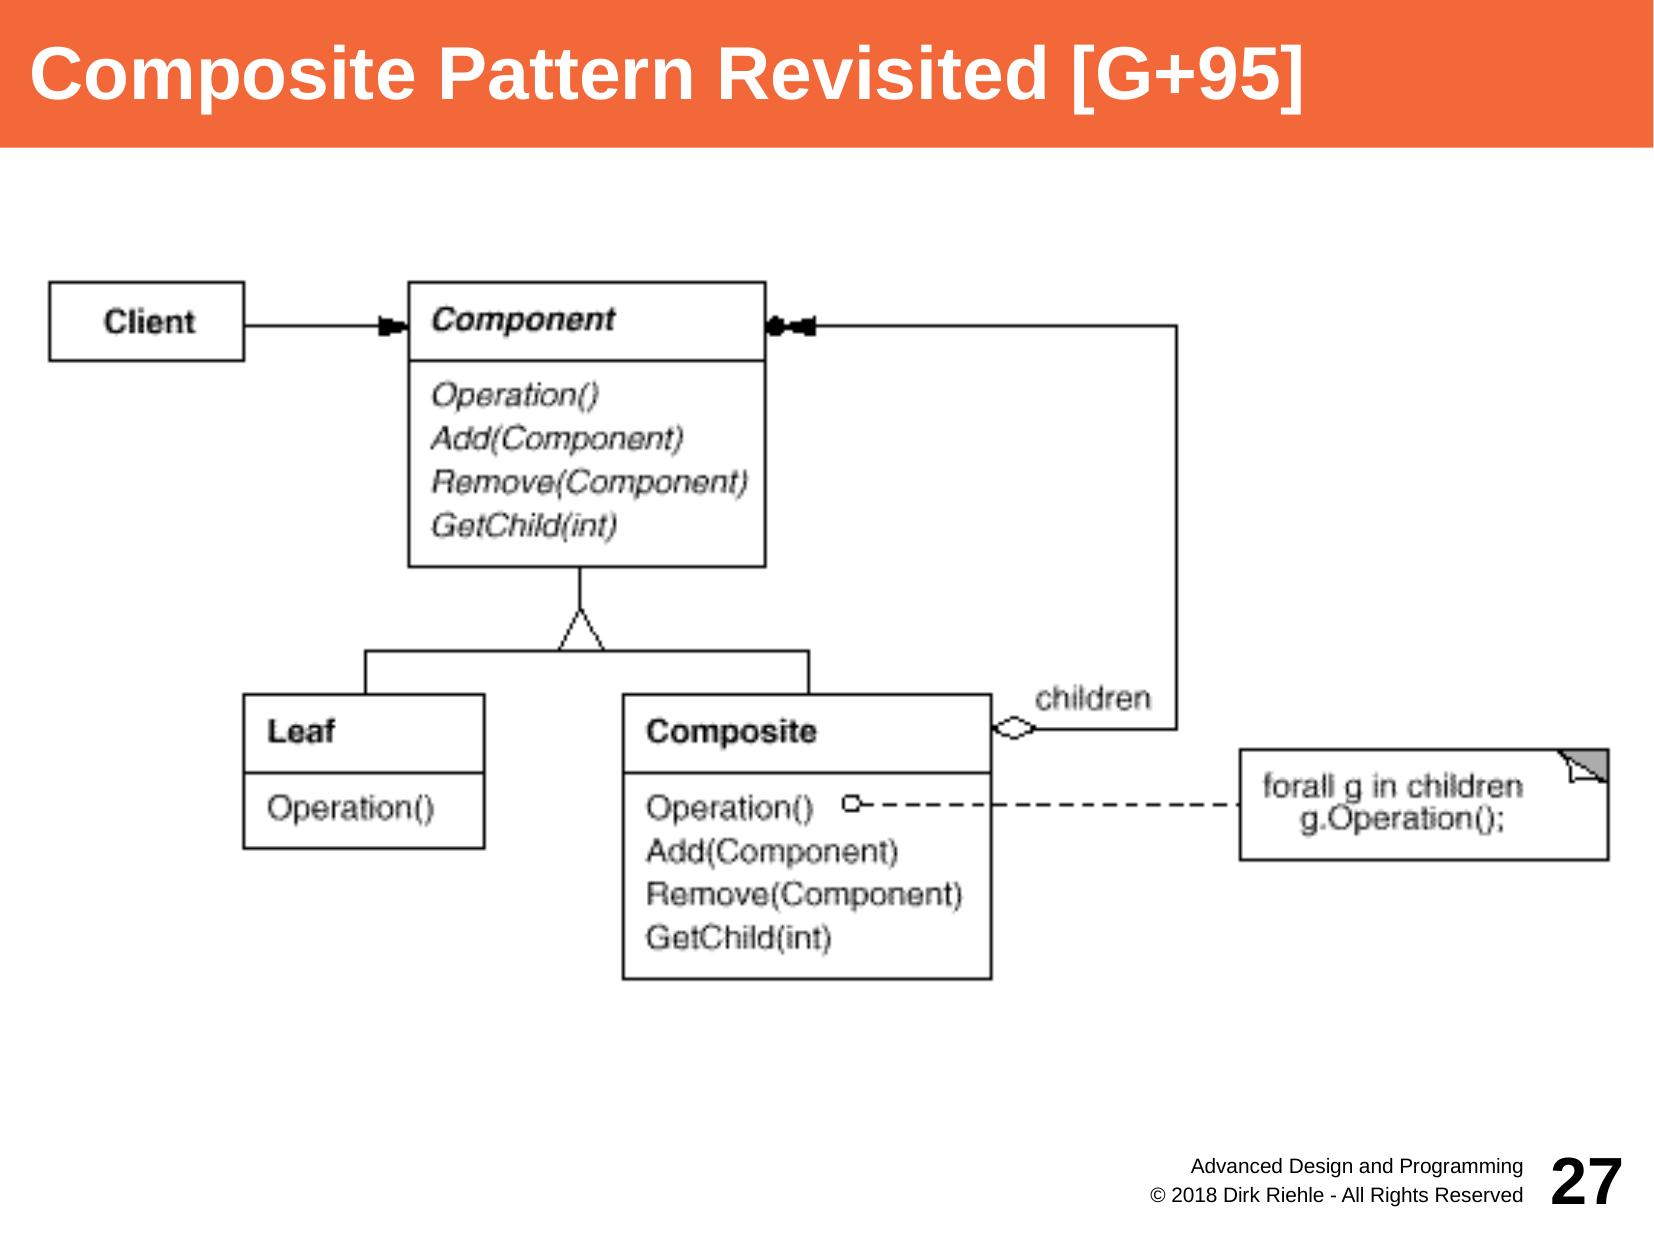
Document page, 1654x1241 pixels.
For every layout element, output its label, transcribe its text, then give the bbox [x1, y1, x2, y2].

picture [0, 247, 1654, 993]
title Composite Pattern Revisited [G+95] [0, 0, 1654, 148]
